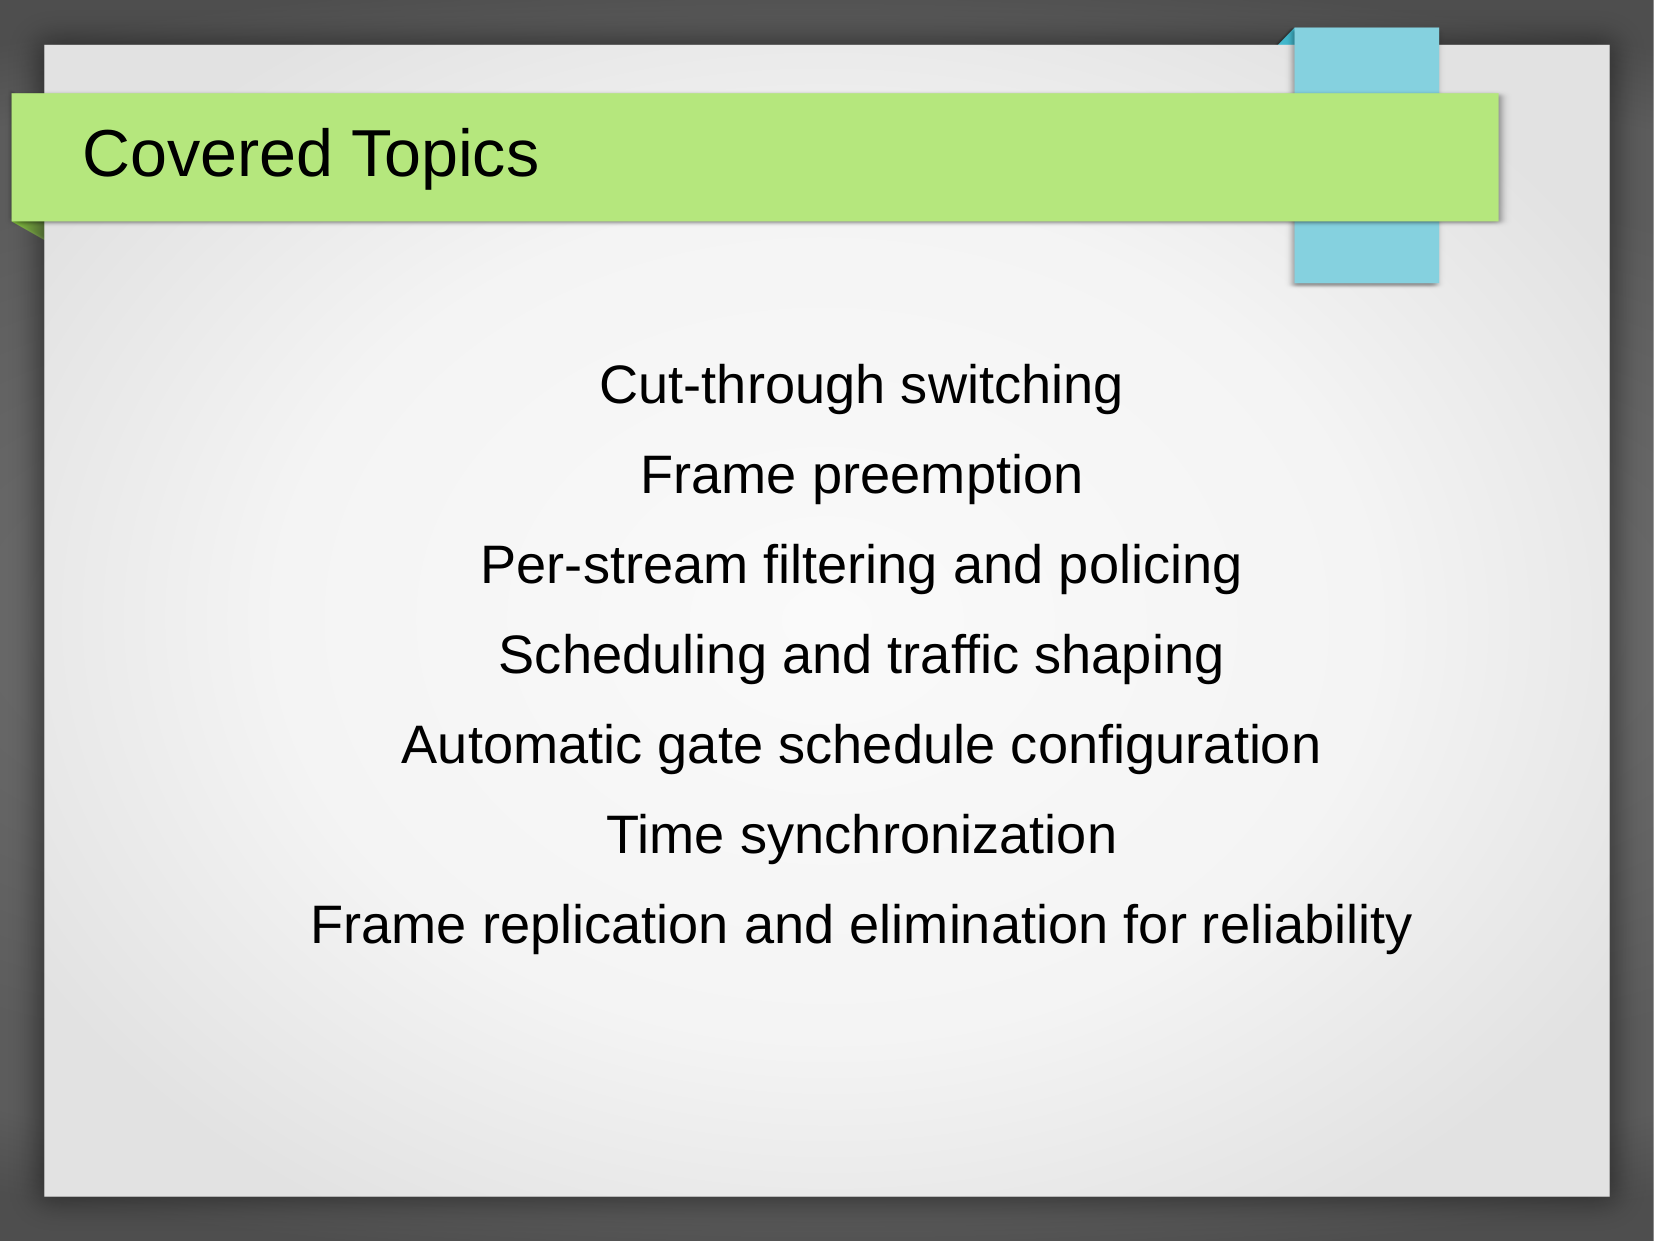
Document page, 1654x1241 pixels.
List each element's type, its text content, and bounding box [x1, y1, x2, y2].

picture [0, 0, 1654, 1241]
title Covered Topics [82, 94, 1264, 213]
list Cut-through switching Frame preemption Per-stream filtering and policing Scheduling and traffic shaping Automatic gate schedule configuration Time synchronization Frame replication and elimination for reliability [82, 295, 1571, 1015]
